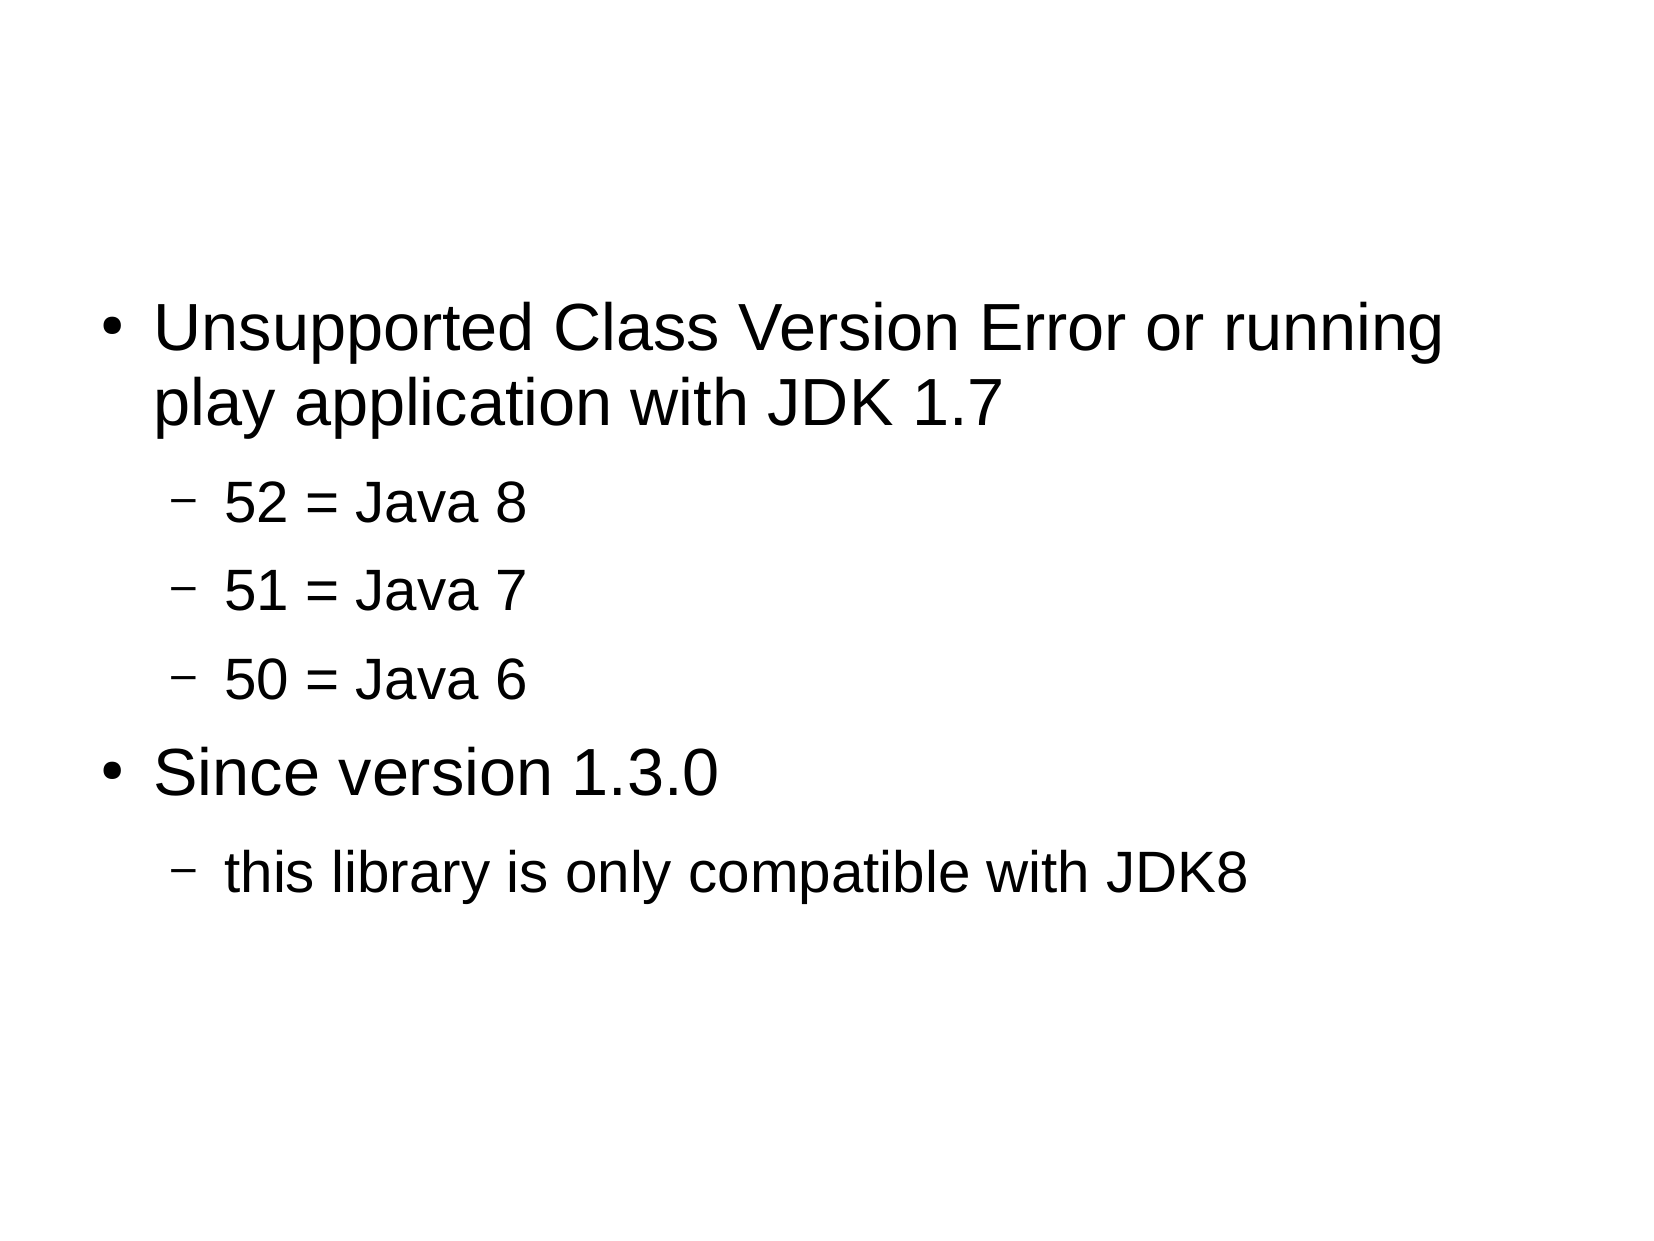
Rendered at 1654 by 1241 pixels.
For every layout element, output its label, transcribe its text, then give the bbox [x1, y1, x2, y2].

list Unsupported Class Version Error or running play application with JDK 1.7 52 = Java 8 51 = Java 7 50 = Java 6 Since version 1.3.0 this library is only compatible with JDK8 [82, 290, 1571, 1010]
